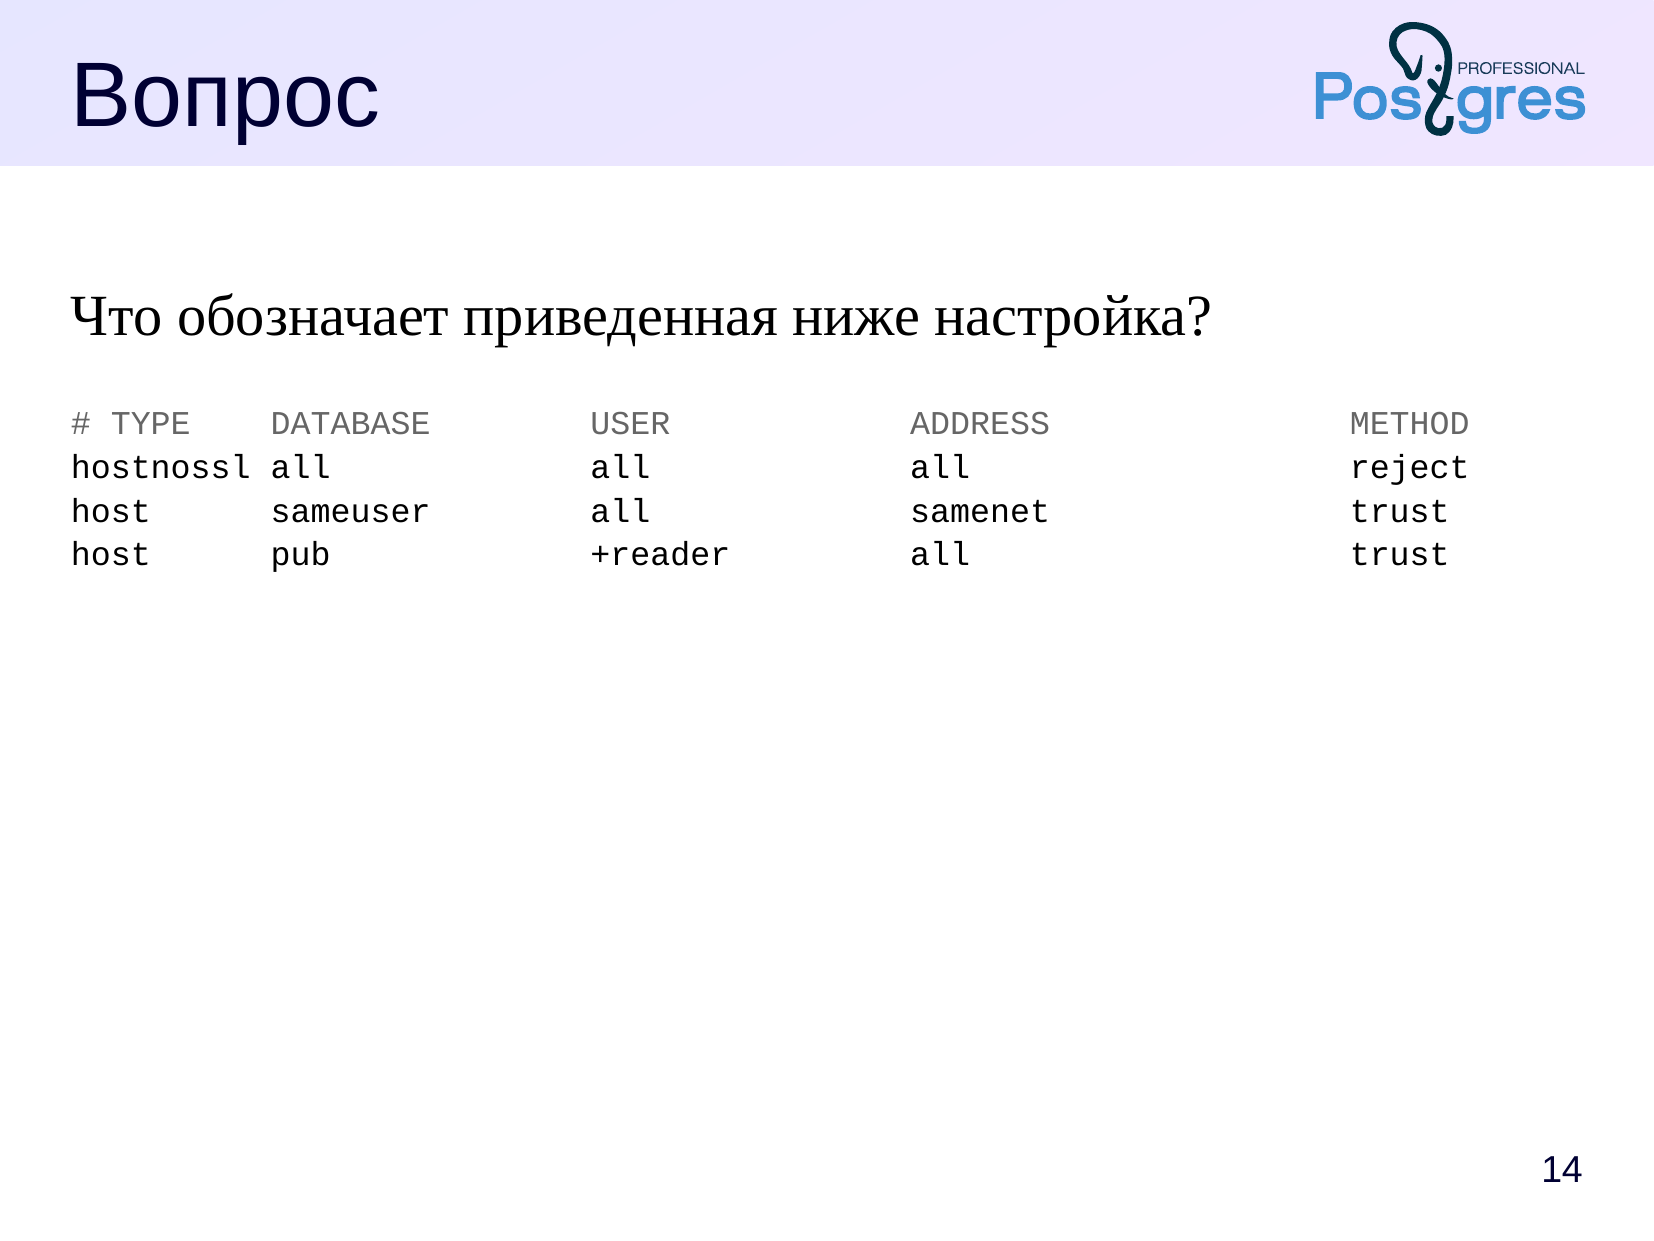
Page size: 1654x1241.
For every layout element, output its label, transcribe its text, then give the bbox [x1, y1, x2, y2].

title Вопрос [70, 43, 1276, 147]
list Что обозначает приведенная ниже настройка? # TYPE DATABASE USER ADDRESS METHOD hostnossl all all all reject host sameuser all samenet trust host pub +reader all trust [70, 283, 1583, 1141]
